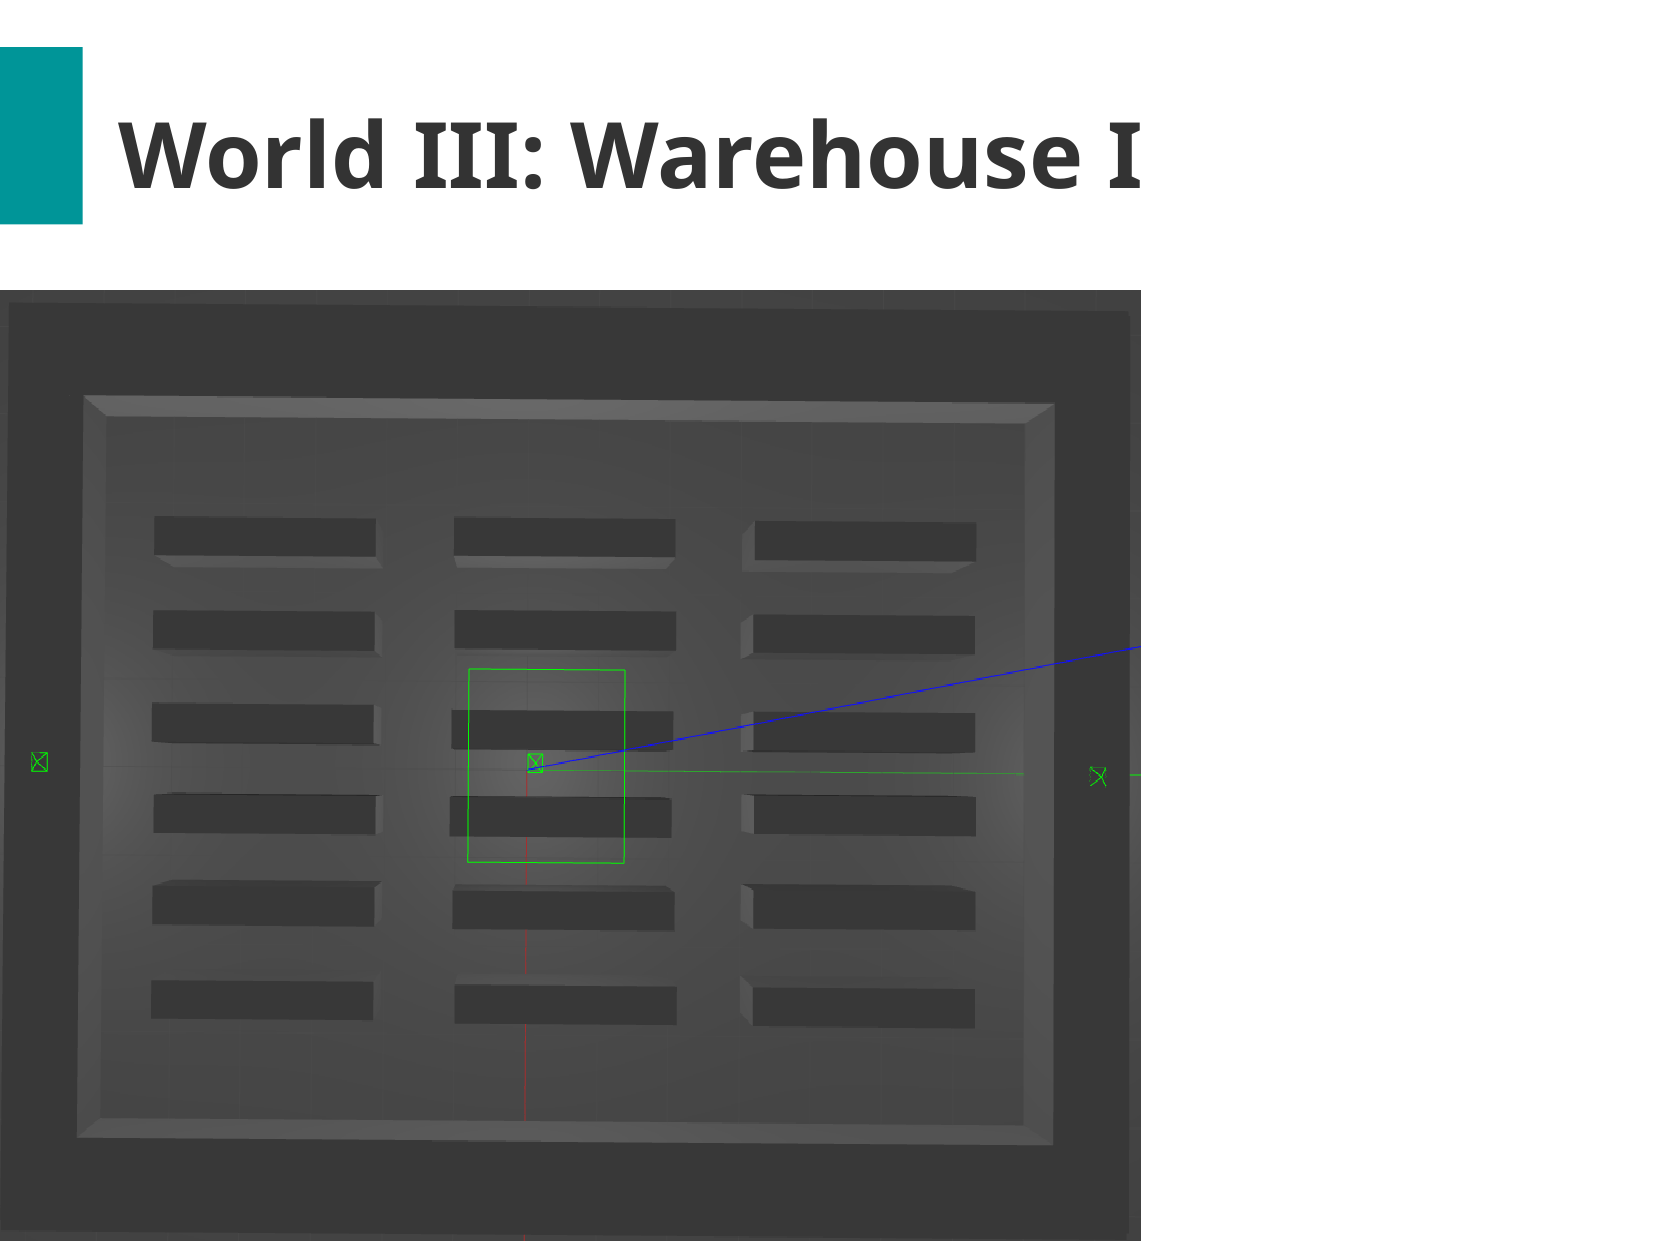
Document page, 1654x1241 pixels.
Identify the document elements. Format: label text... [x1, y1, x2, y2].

picture [0, 290, 1141, 1241]
title World III: Warehouse I [118, 49, 1571, 257]
